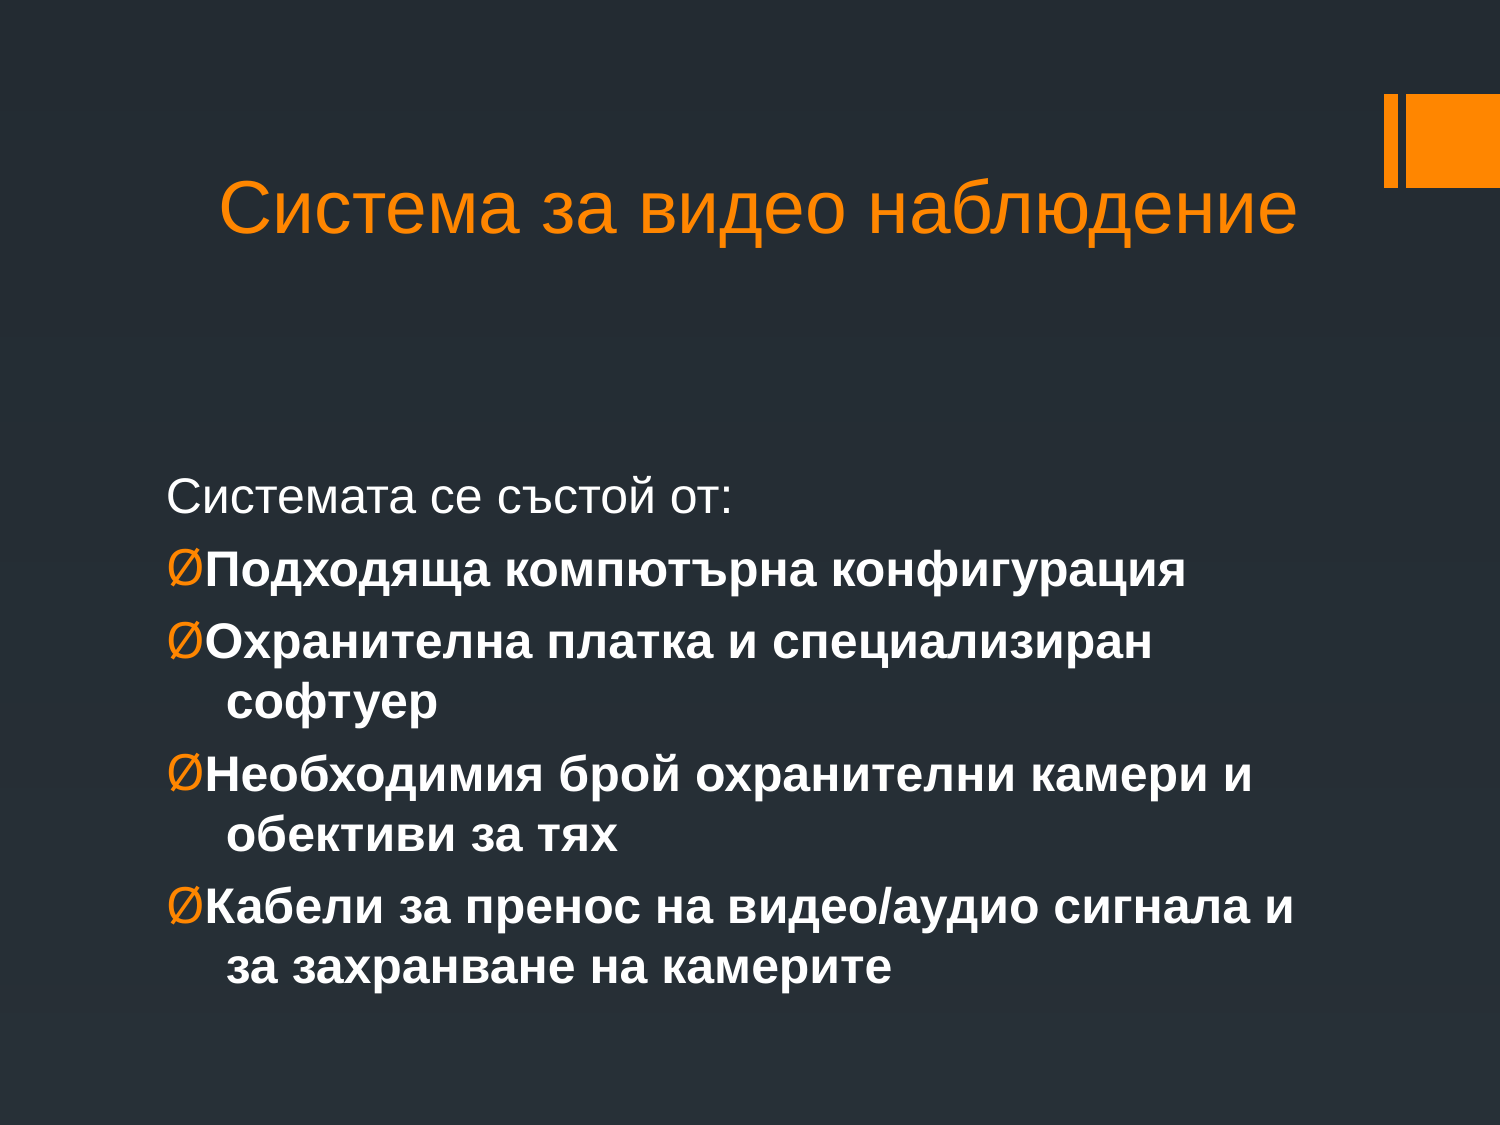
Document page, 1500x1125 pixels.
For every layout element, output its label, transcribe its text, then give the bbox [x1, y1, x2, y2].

title Система за видео наблюдение [159, 66, 1360, 256]
list Системата се състой от: Подходяща компютърна конфигурация Охранителна платка и специализиран софтуер Необходимия брой охранителни камери и обективи за тях Кабели за пренос на видео/аудио сигнала и за захранване на камерите [135, 456, 1336, 1037]
